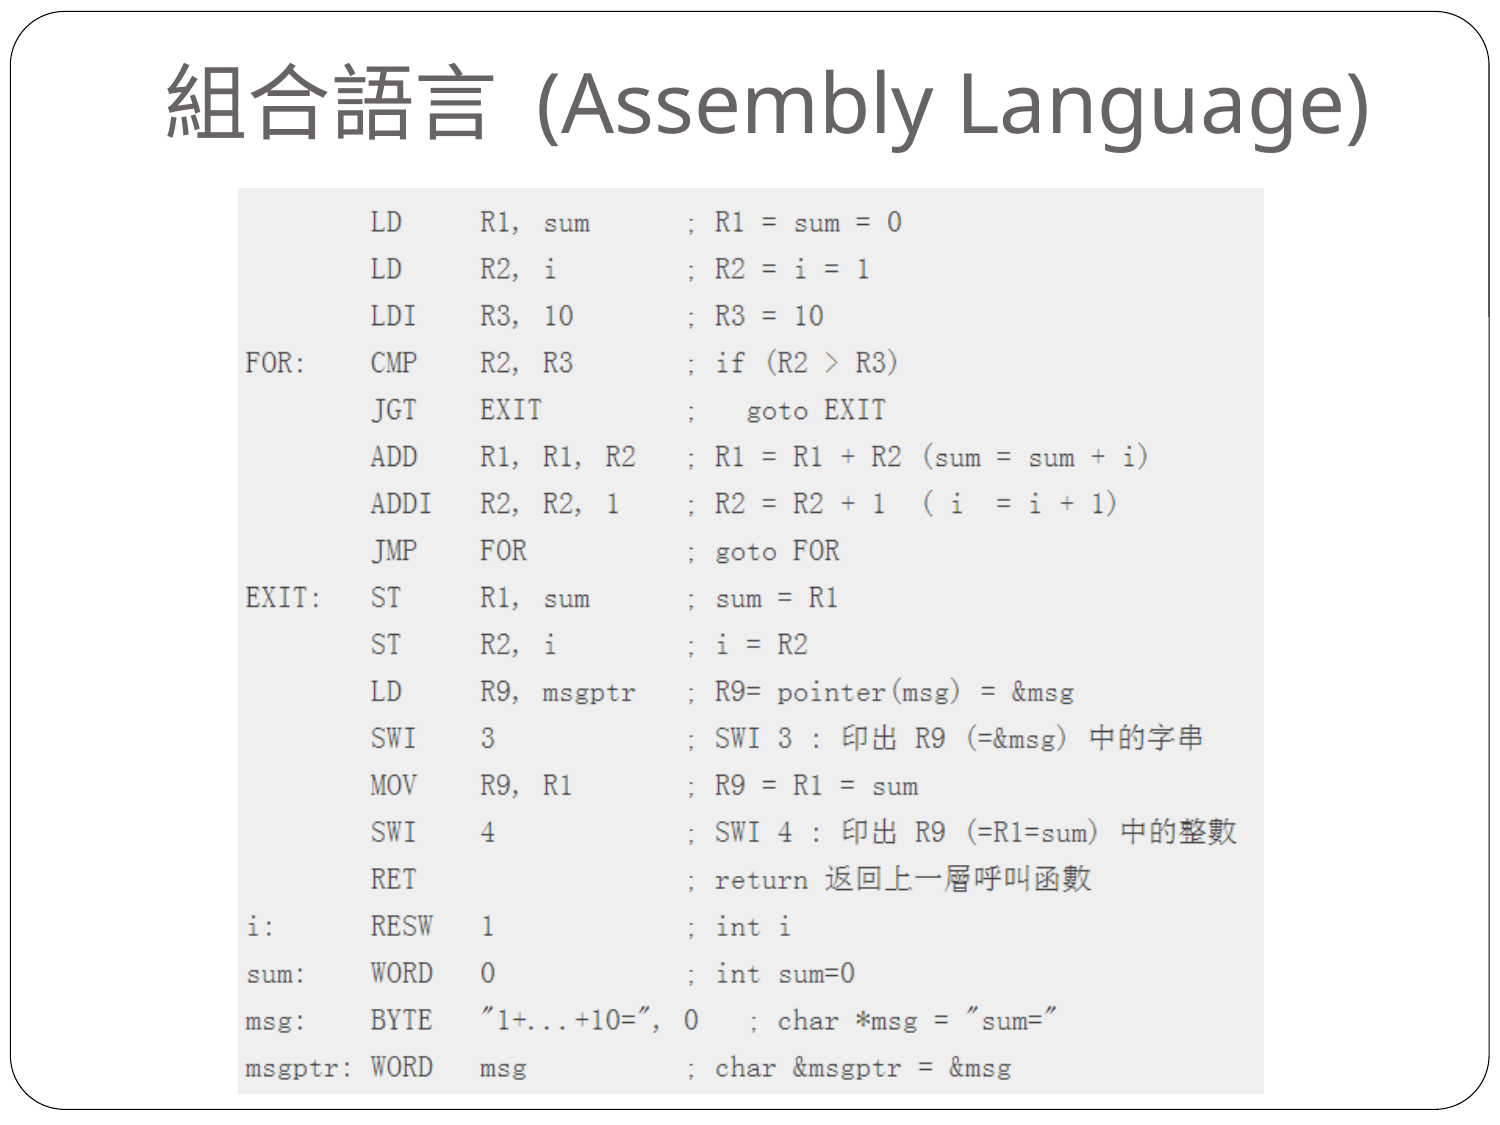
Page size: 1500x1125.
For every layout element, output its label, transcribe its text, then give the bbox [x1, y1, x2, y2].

title 組合語言 (Assembly Language) [150, 9, 1426, 166]
picture [238, 188, 1264, 1094]
